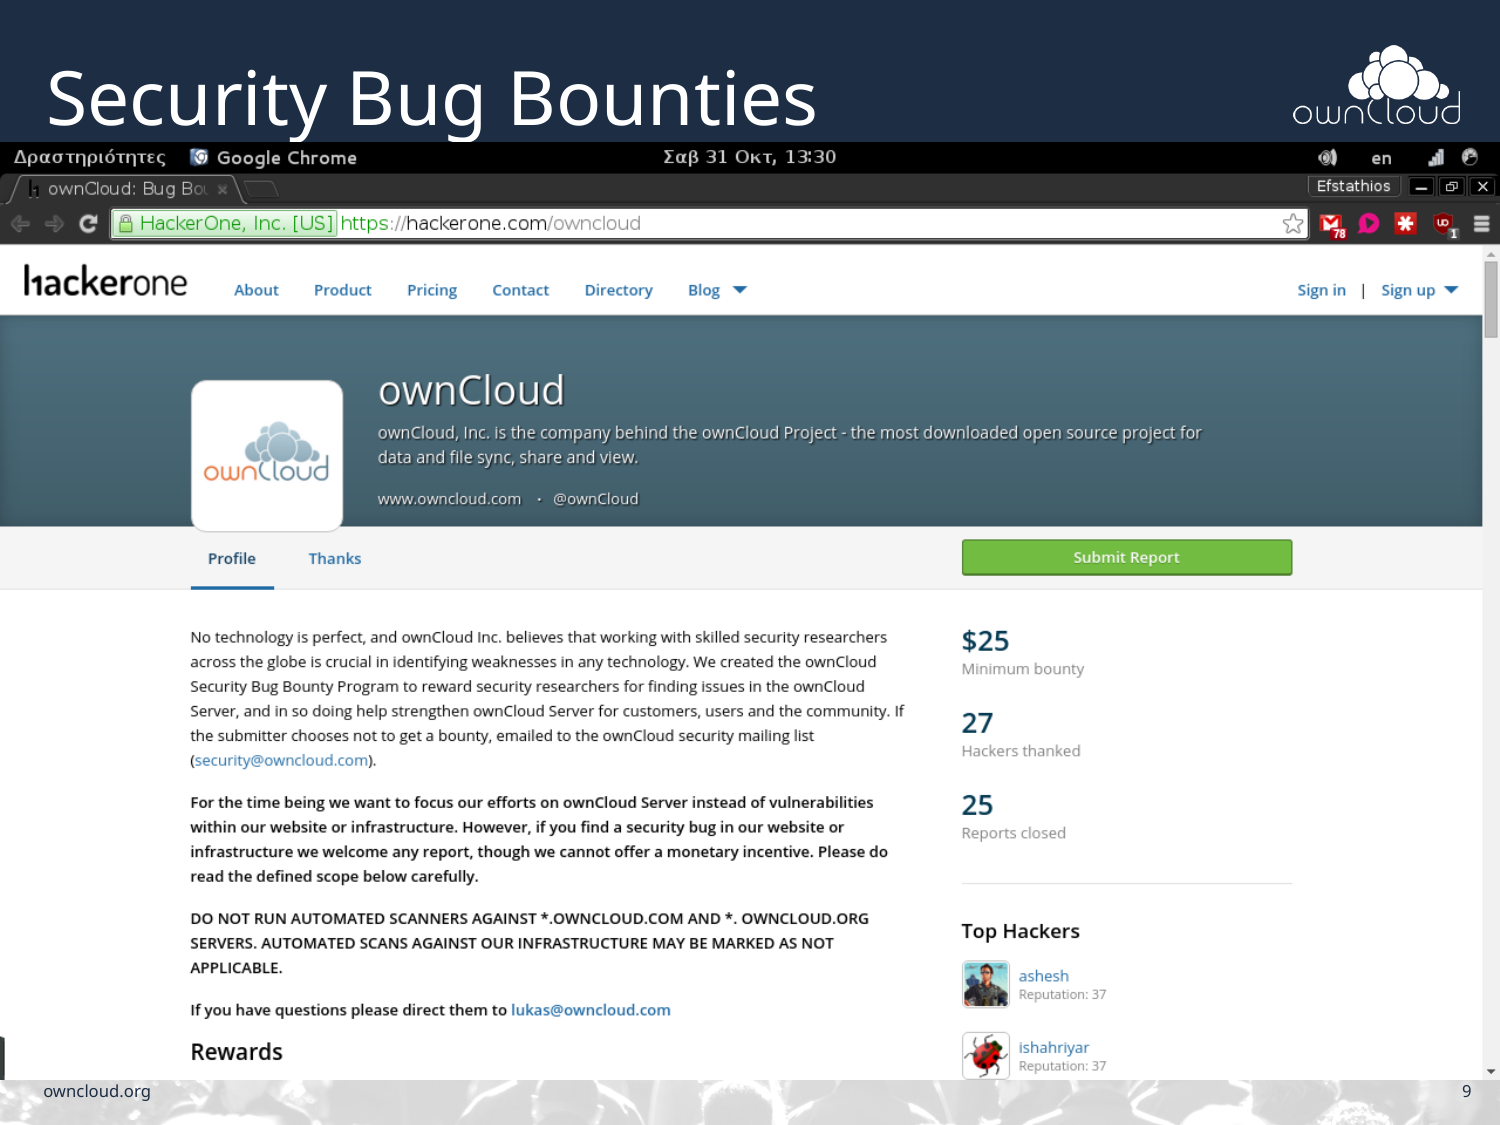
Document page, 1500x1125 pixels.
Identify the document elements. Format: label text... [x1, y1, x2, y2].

picture [1293, 45, 1460, 124]
picture [0, 142, 1500, 1125]
title Security Bug Bounties [46, 5, 1258, 142]
